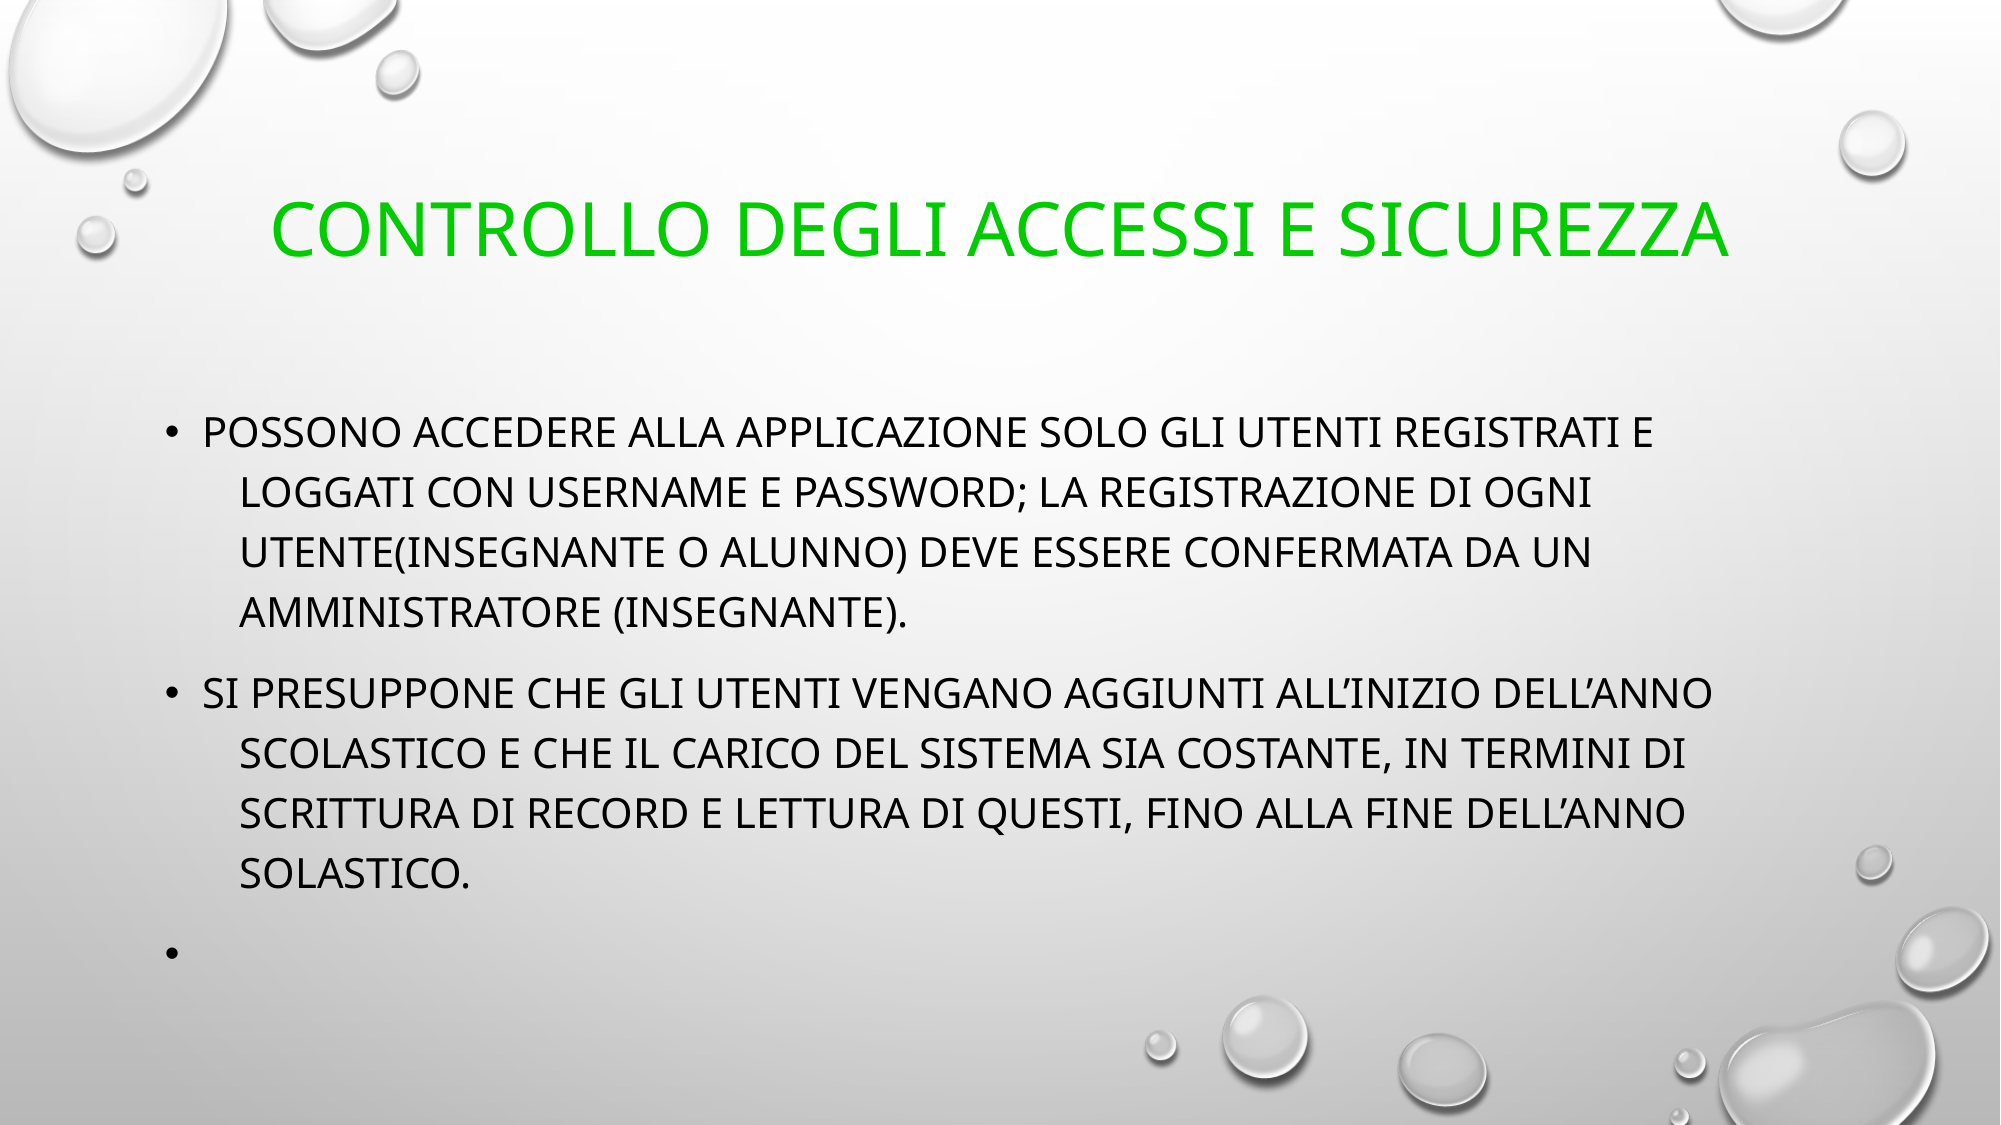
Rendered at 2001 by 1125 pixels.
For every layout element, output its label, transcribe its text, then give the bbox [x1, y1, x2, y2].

title Controllo degli accessi e Sicurezza [149, 101, 1851, 364]
list Possono accedere alla applicazione solo gli utenti registrati e loggati con username e password; la registrazione di ogni utente(insegnante o alunno) deve essere confermata da un amministratore (insegnante). Si presuppone che gli utenti vengano aggiunti all’inizio dell’anno scolastico e che il carico del sistema sia costante, in termini di scrittura di record e lettura di questi, fino alla fine dell’anno solastico. [149, 388, 1850, 950]
